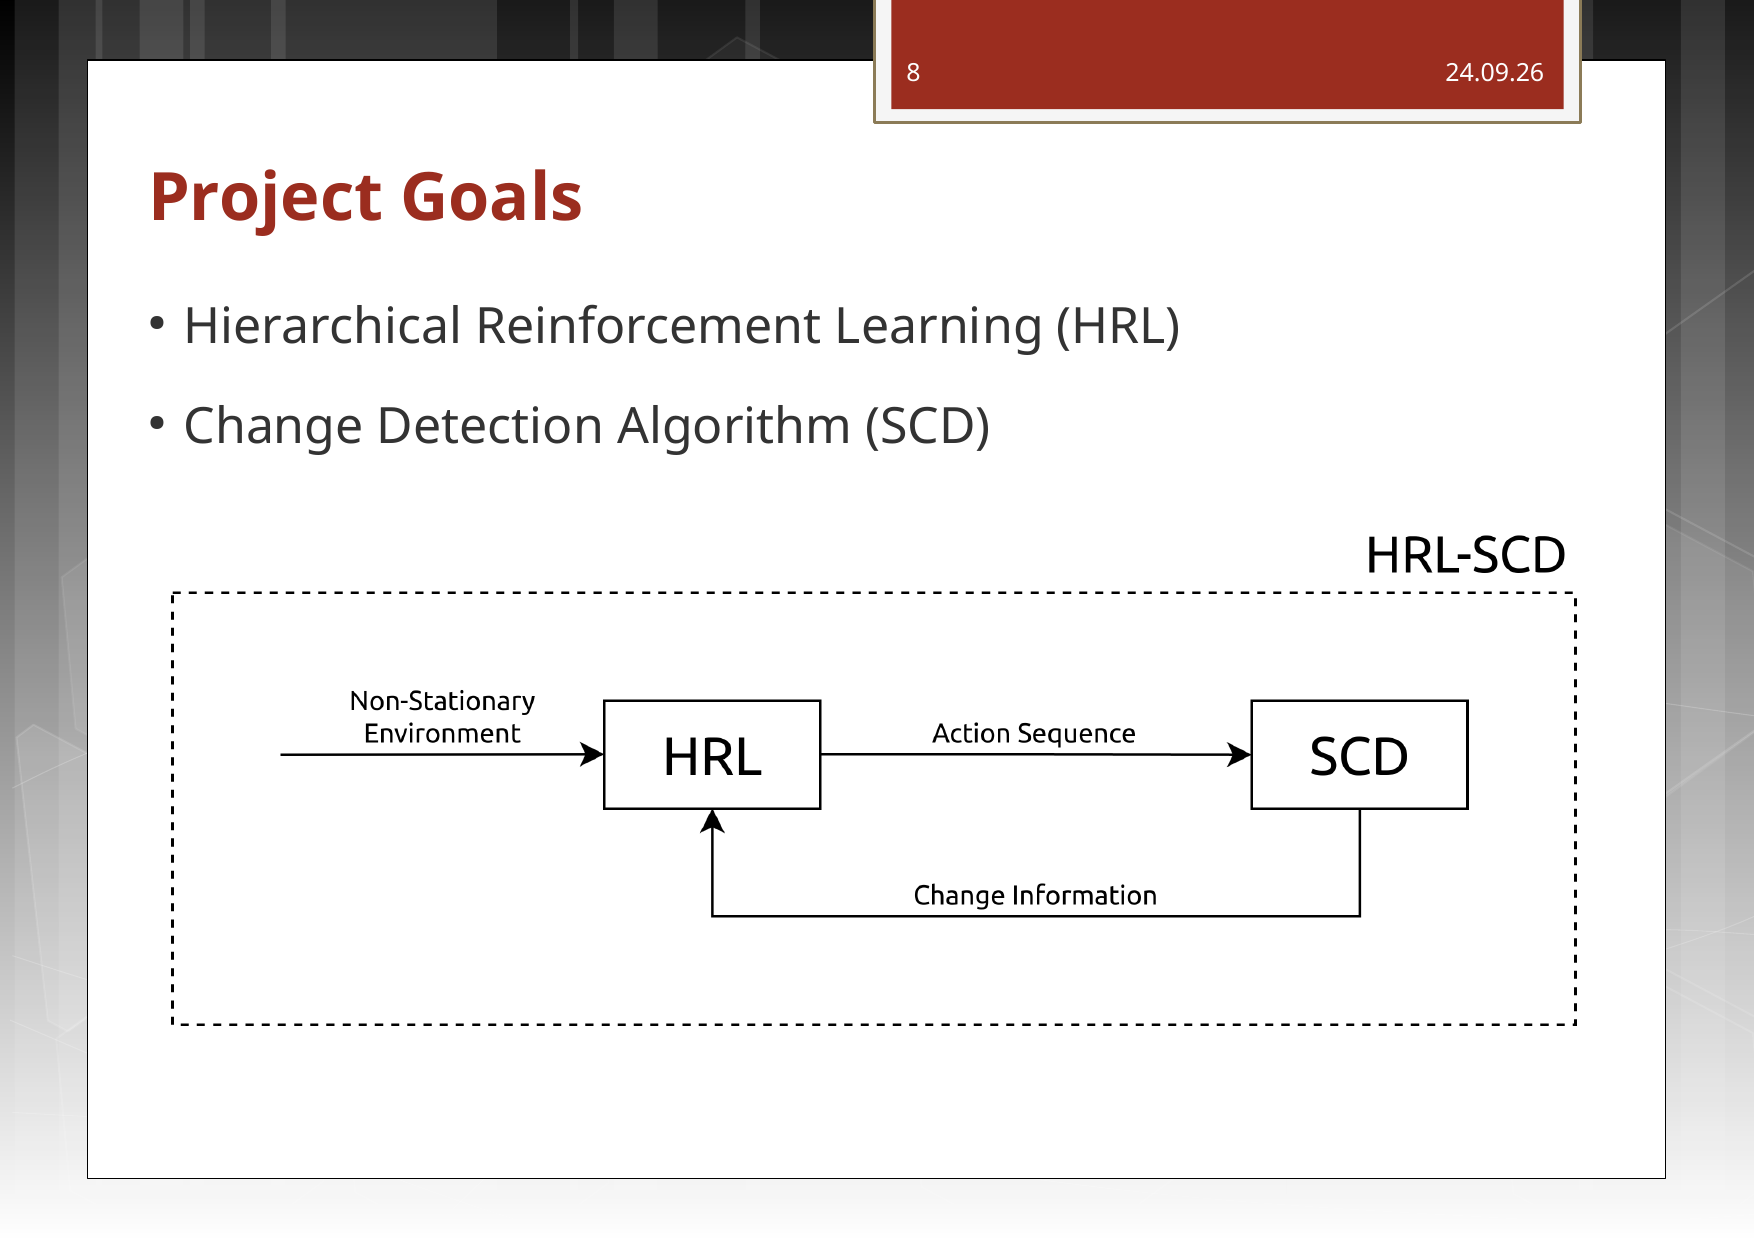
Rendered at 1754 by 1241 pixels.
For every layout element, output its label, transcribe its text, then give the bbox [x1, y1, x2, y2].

title Project Goals [88, 132, 1664, 257]
picture [171, 510, 1582, 1034]
list Hierarchical Reinforcement Learning (HRL) Change Detection Algorithm (SCD) [88, 289, 1664, 1175]
